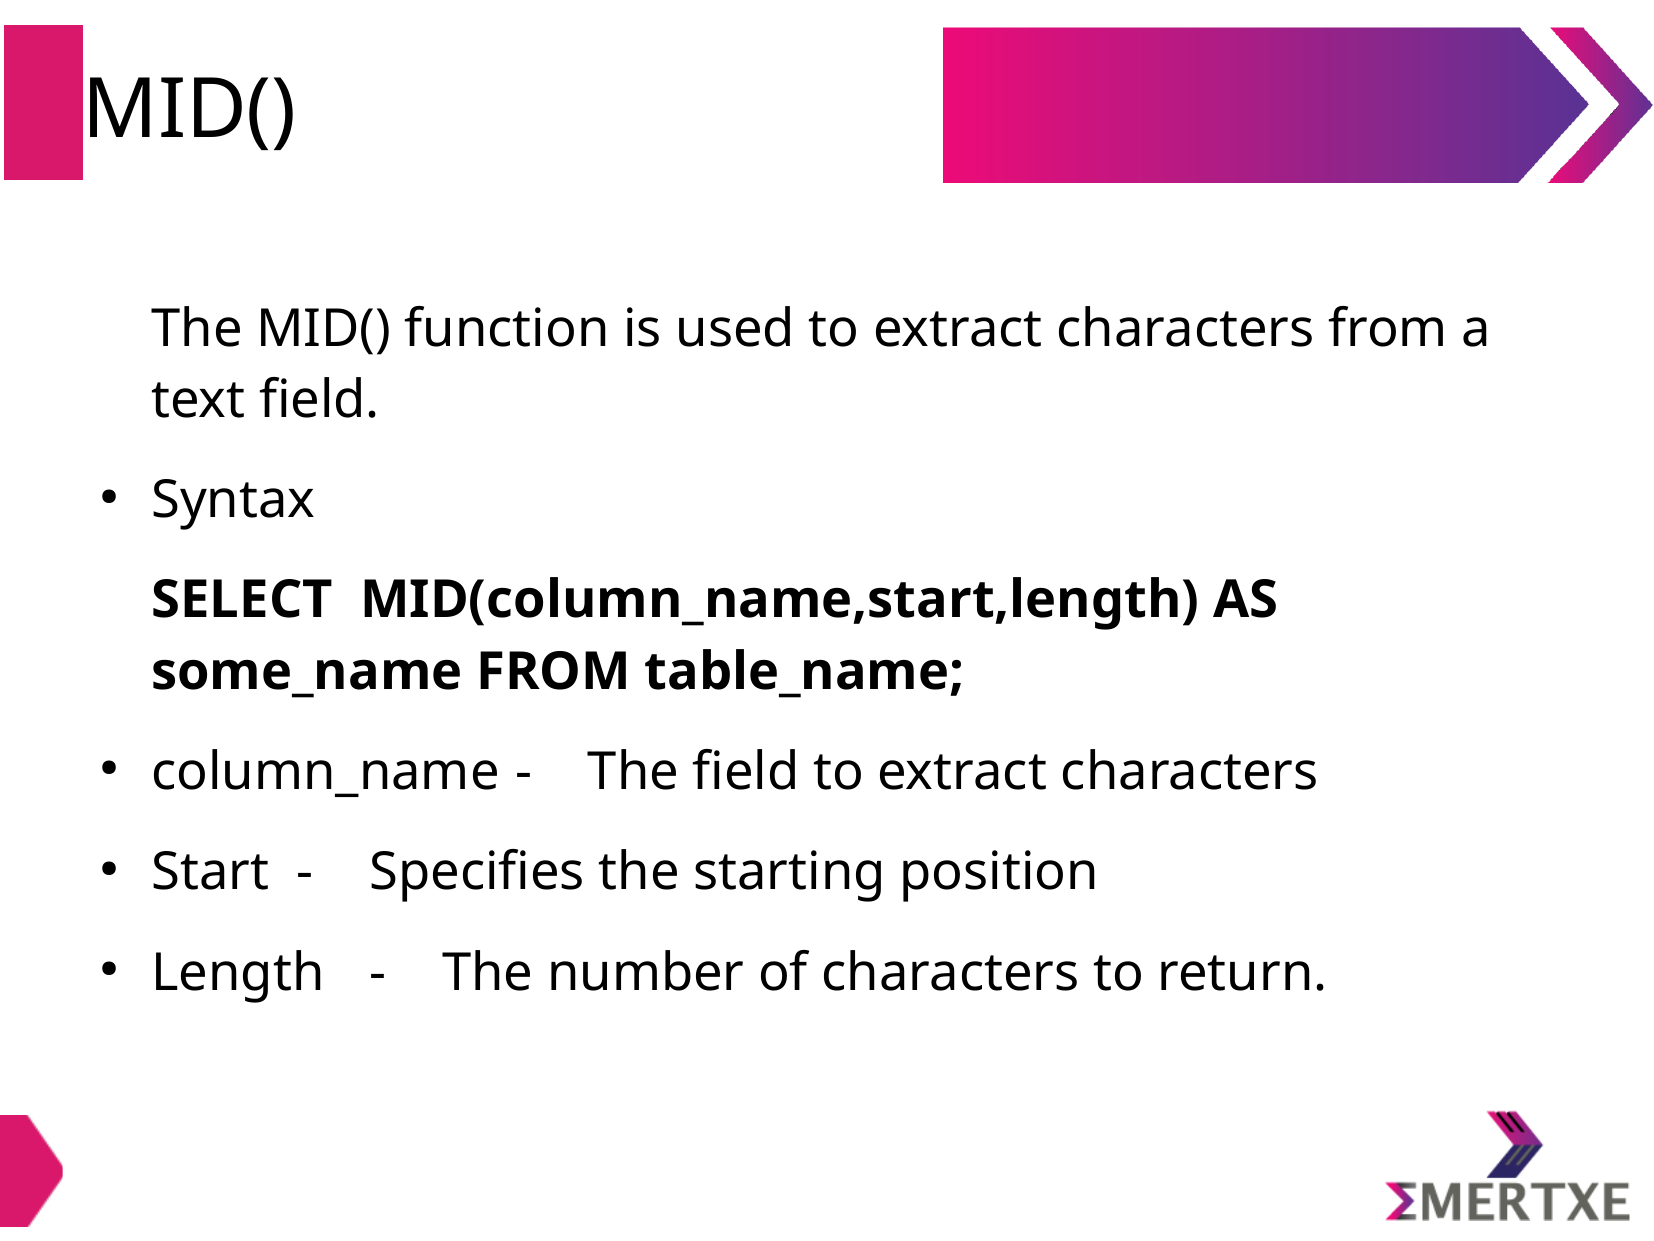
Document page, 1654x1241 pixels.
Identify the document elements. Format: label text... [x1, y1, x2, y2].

picture [1385, 1107, 1631, 1221]
picture [1571, 27, 1653, 183]
title MID() [82, 2, 1571, 210]
list The MID() function is used to extract characters from a text field. Syntax SELECT MID(column_name,start,length) AS some_name FROM table_name; column_name - The field to extract characters Start - Specifies the starting position Length - The number of characters to return. [82, 290, 1571, 1010]
